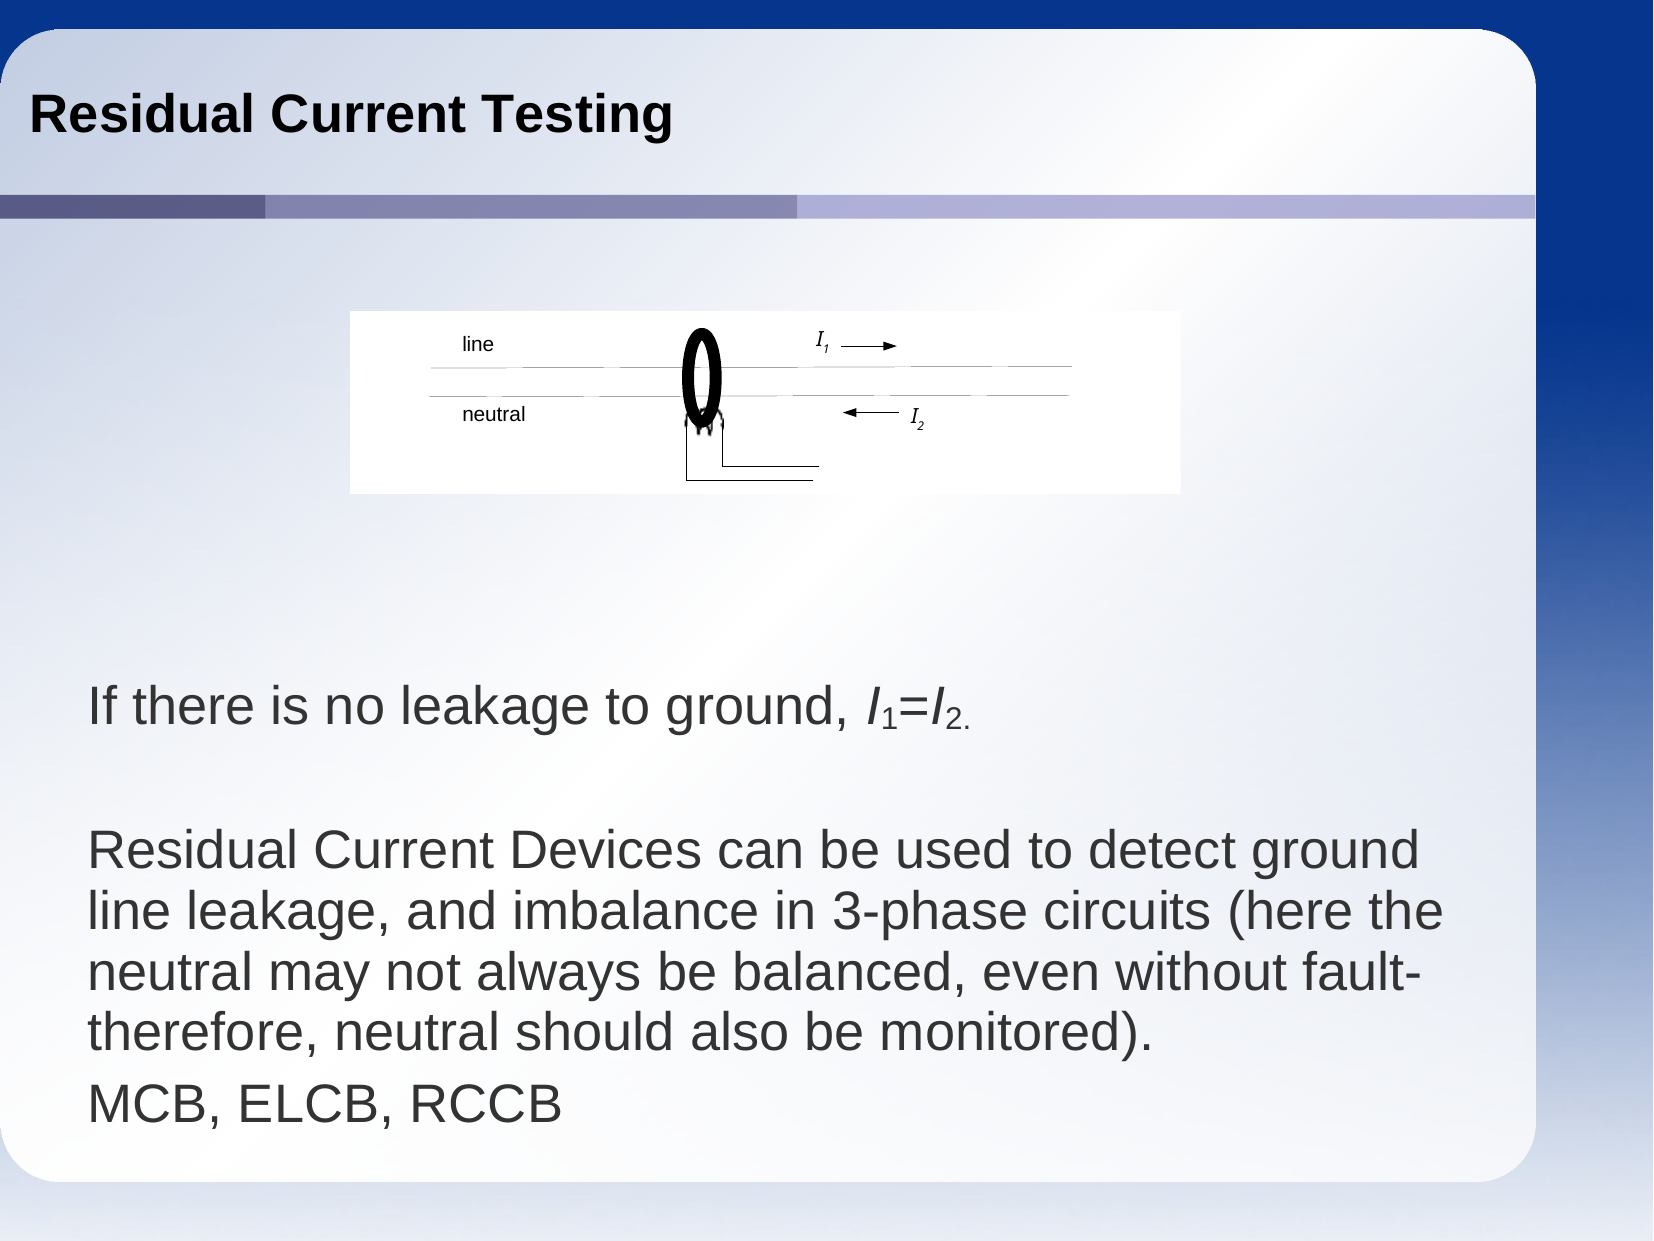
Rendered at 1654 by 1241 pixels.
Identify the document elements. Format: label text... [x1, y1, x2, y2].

chart [349, 311, 1181, 494]
list If there is no leakage to ground, I1=I2. Residual Current Devices can be used to detect ground line leakage, and imbalance in 3-phase circuits (here the neutral may not always be balanced, even without fault- therefore, neutral should also be monitored). MCB, ELCB, RCCB [16, 675, 1467, 1135]
title Residual Current Testing [29, 49, 1506, 178]
picture [0, 0, 1654, 1241]
